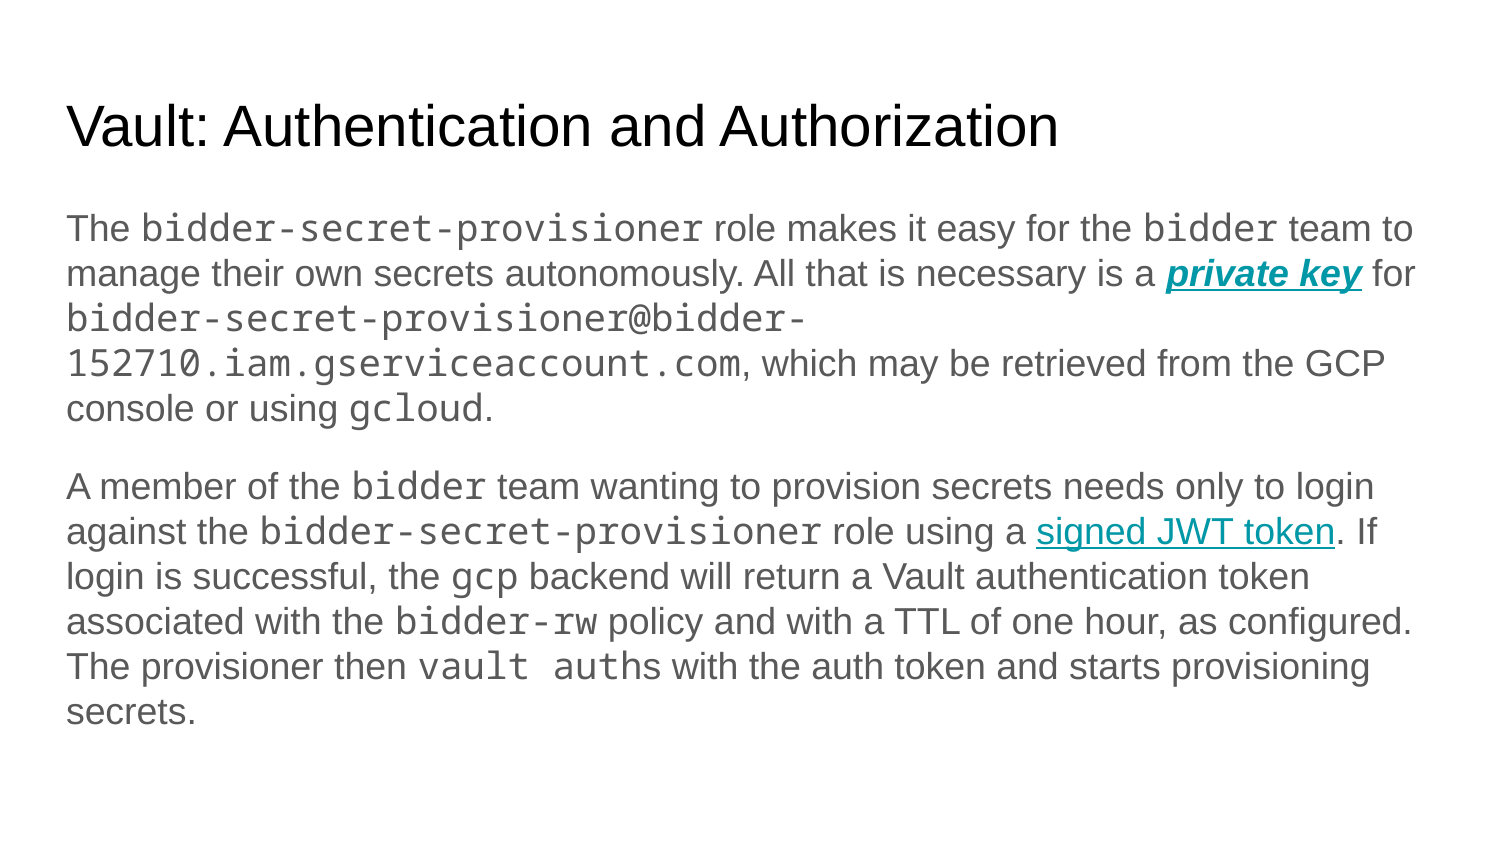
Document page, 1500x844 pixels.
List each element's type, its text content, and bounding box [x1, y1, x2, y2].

title Vault: Authentication and Authorization [51, 72, 1449, 167]
list The bidder-secret-provisioner role makes it easy for the bidder team to manage their own secrets autonomously. All that is necessary is a private key for bidder-secret-provisioner@bidder-152710.iam.gserviceaccount.com, which may be retrieved from the GCP console or using gcloud. A member of the bidder team wanting to provision secrets needs only to login against the bidder-secret-provisioner role using a signed JWT token. If login is successful, the gcp backend will return a Vault authentication token associated with the bidder-rw policy and with a TTL of one hour, as configured. The provisioner then vault auths with the auth token and starts provisioning secrets. [51, 189, 1449, 750]
